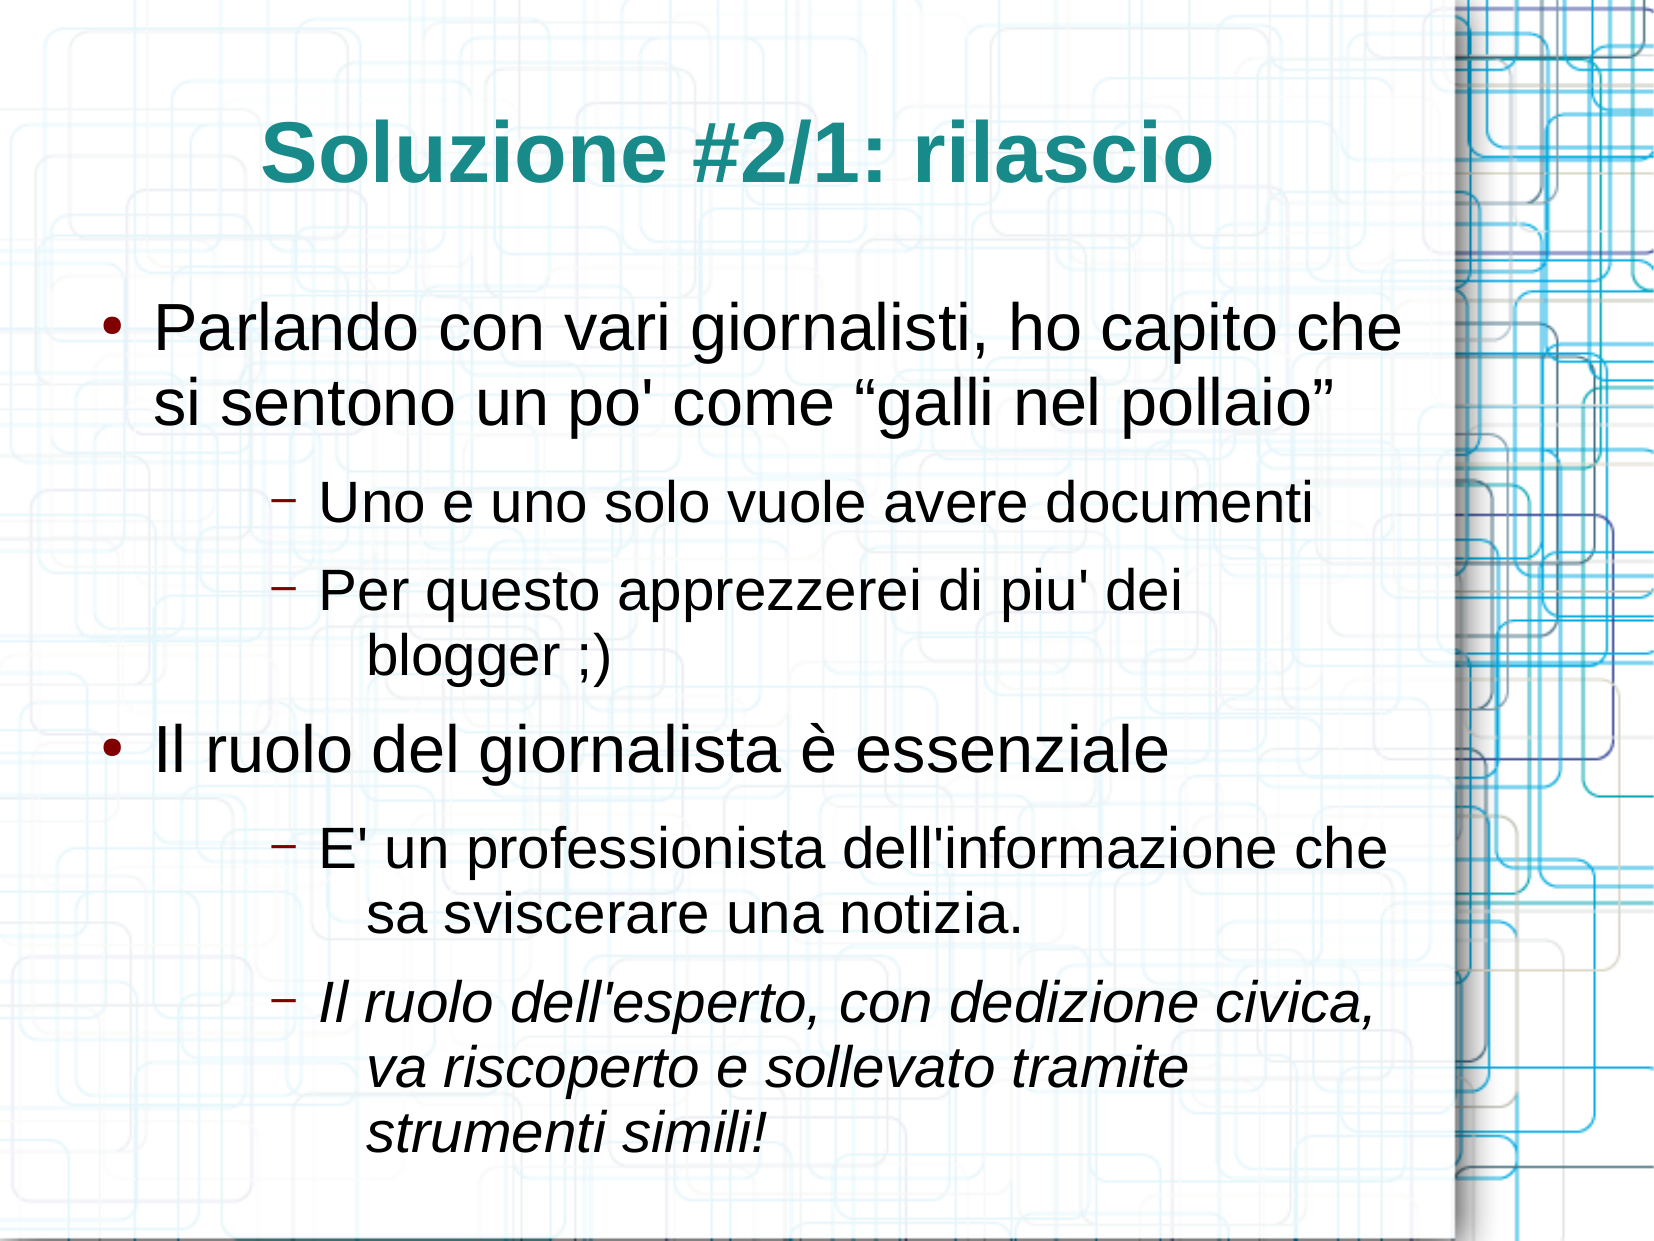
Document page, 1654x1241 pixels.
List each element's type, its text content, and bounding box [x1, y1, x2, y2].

list Parlando con vari giornalisti, ho capito che si sentono un po' come “galli nel pollaio” Uno e uno solo vuole avere documenti Per questo apprezzerei di piu' dei blogger ;) Il ruolo del giornalista è essenziale E' un professionista dell'informazione che sa sviscerare una notizia. Il ruolo dell'esperto, con dedizione civica, va riscoperto e sollevato tramite strumenti simili! [82, 290, 1418, 1171]
picture [0, 0, 1654, 1241]
title Soluzione #2/1: rilascio [59, 49, 1418, 257]
